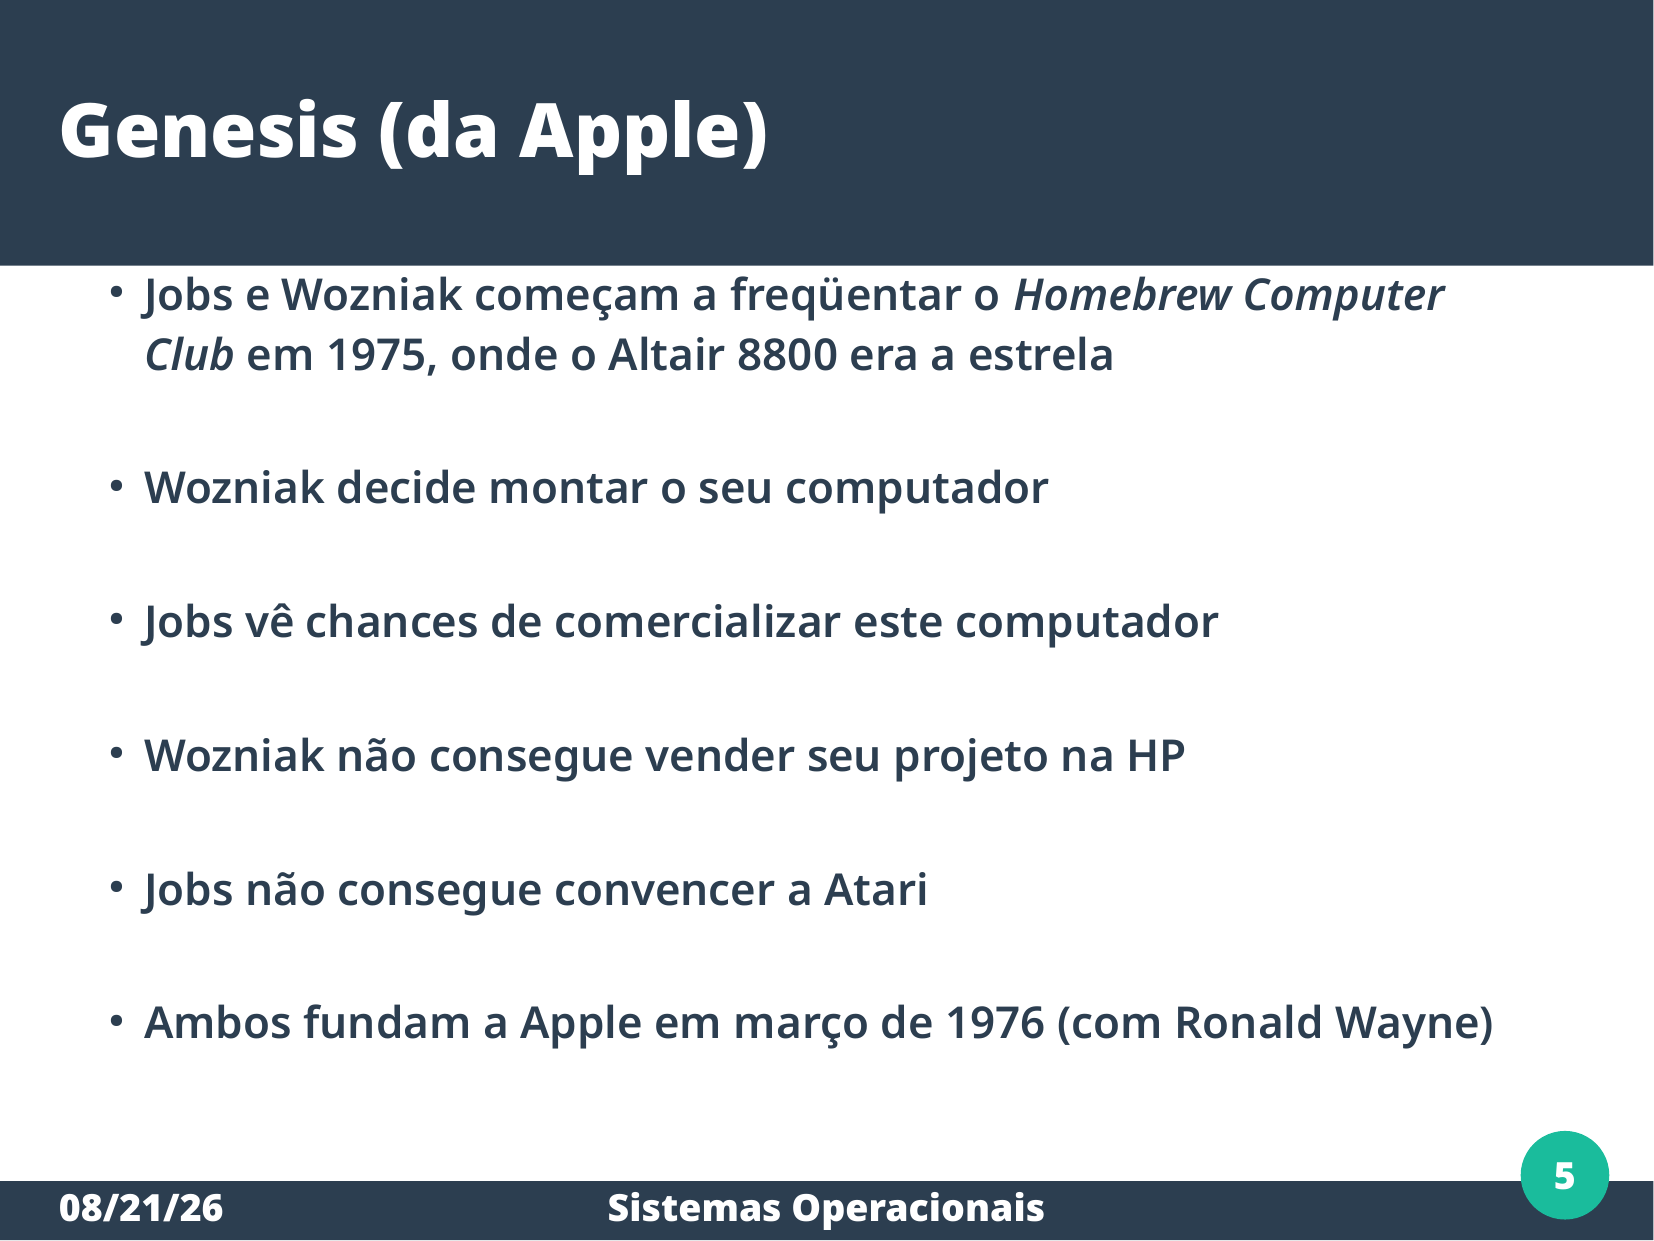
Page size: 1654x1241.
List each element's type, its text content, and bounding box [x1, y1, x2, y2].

list Jobs e Wozniak começam a freqüentar o Homebrew Computer Club em 1975, onde o Altair 8800 era a estrela Wozniak decide montar o seu computador Jobs vê chances de comercializar este computador Wozniak não consegue vender seu projeto na HP Jobs não consegue convencer a Atari Ambos fundam a Apple em março de 1976 (com Ronald Wayne) [82, 255, 1533, 1108]
title Genesis (da Apple) [59, 49, 1595, 207]
